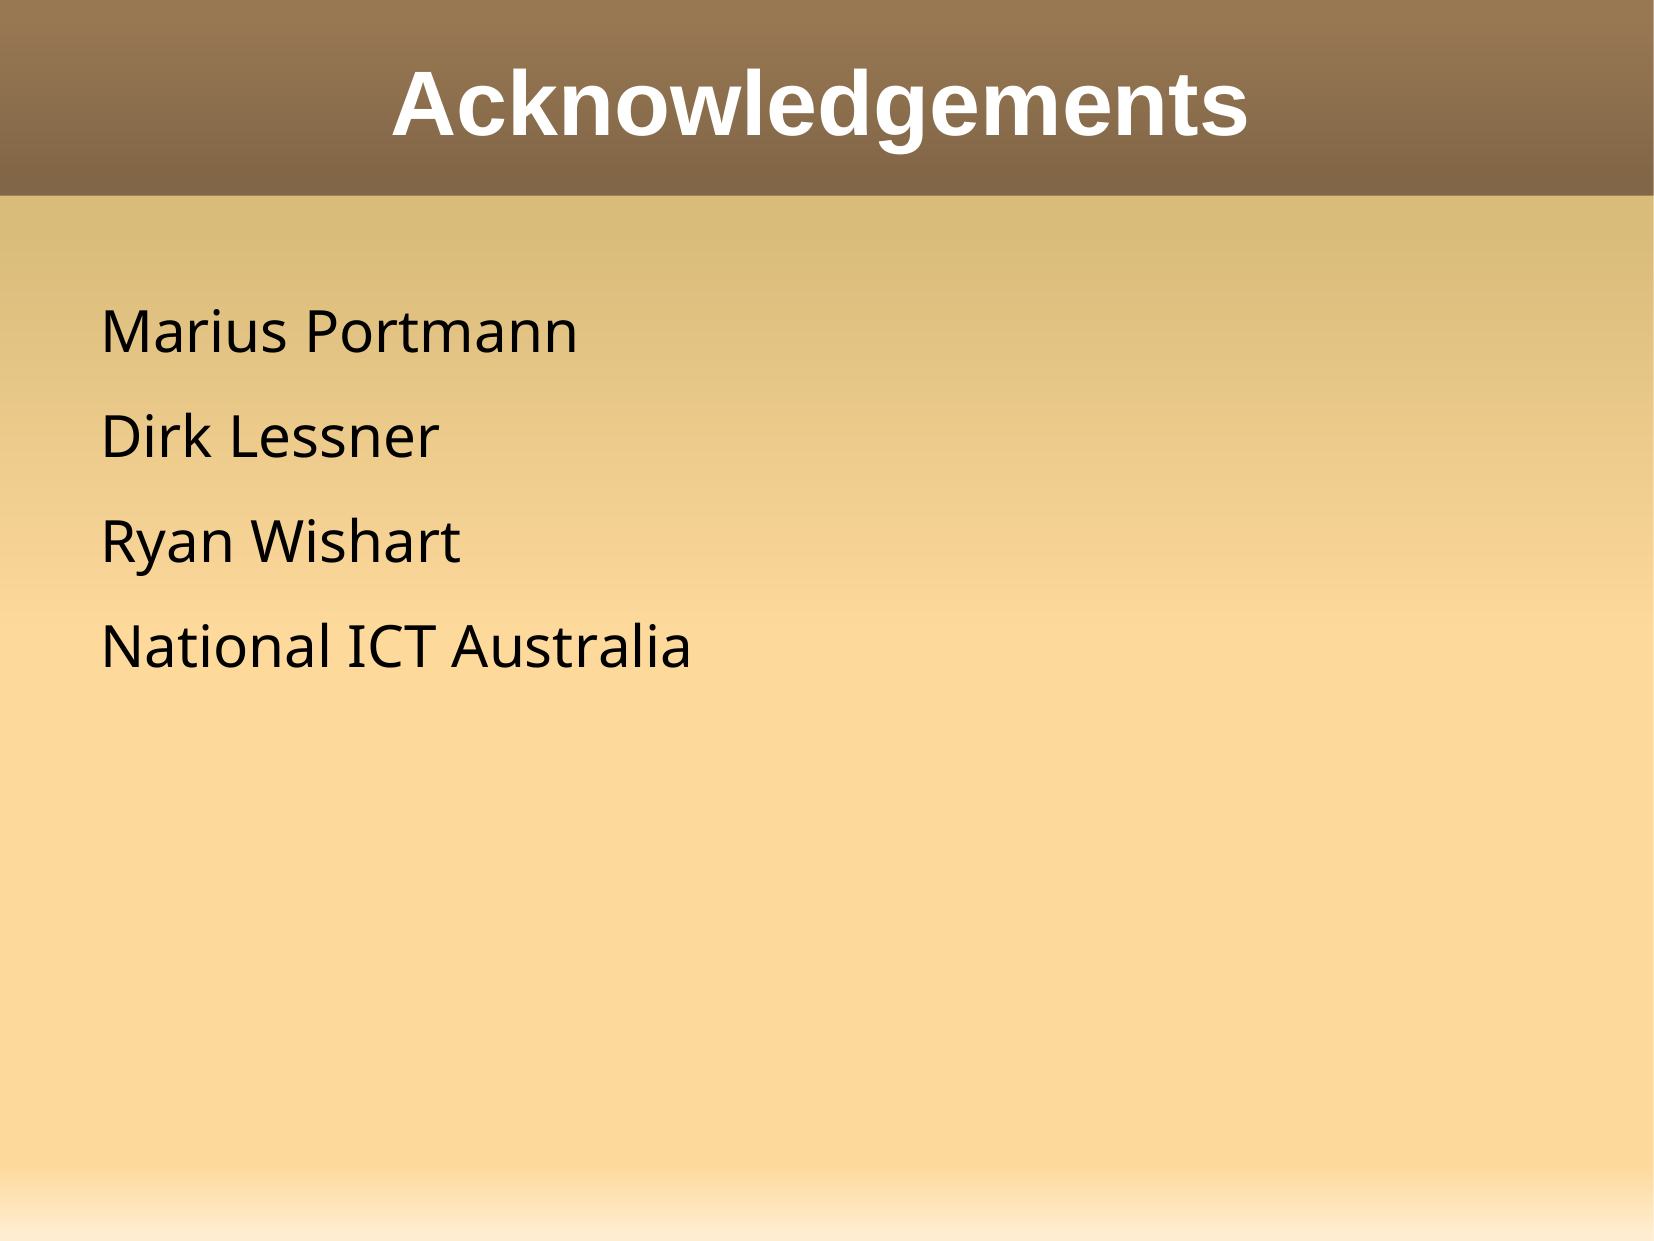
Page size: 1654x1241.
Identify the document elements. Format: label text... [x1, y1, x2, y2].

picture [0, 0, 1654, 1241]
title Acknowledgements [76, 0, 1565, 208]
list Marius Portmann Dirk Lessner Ryan Wishart National ICT Australia [82, 290, 1571, 1109]
